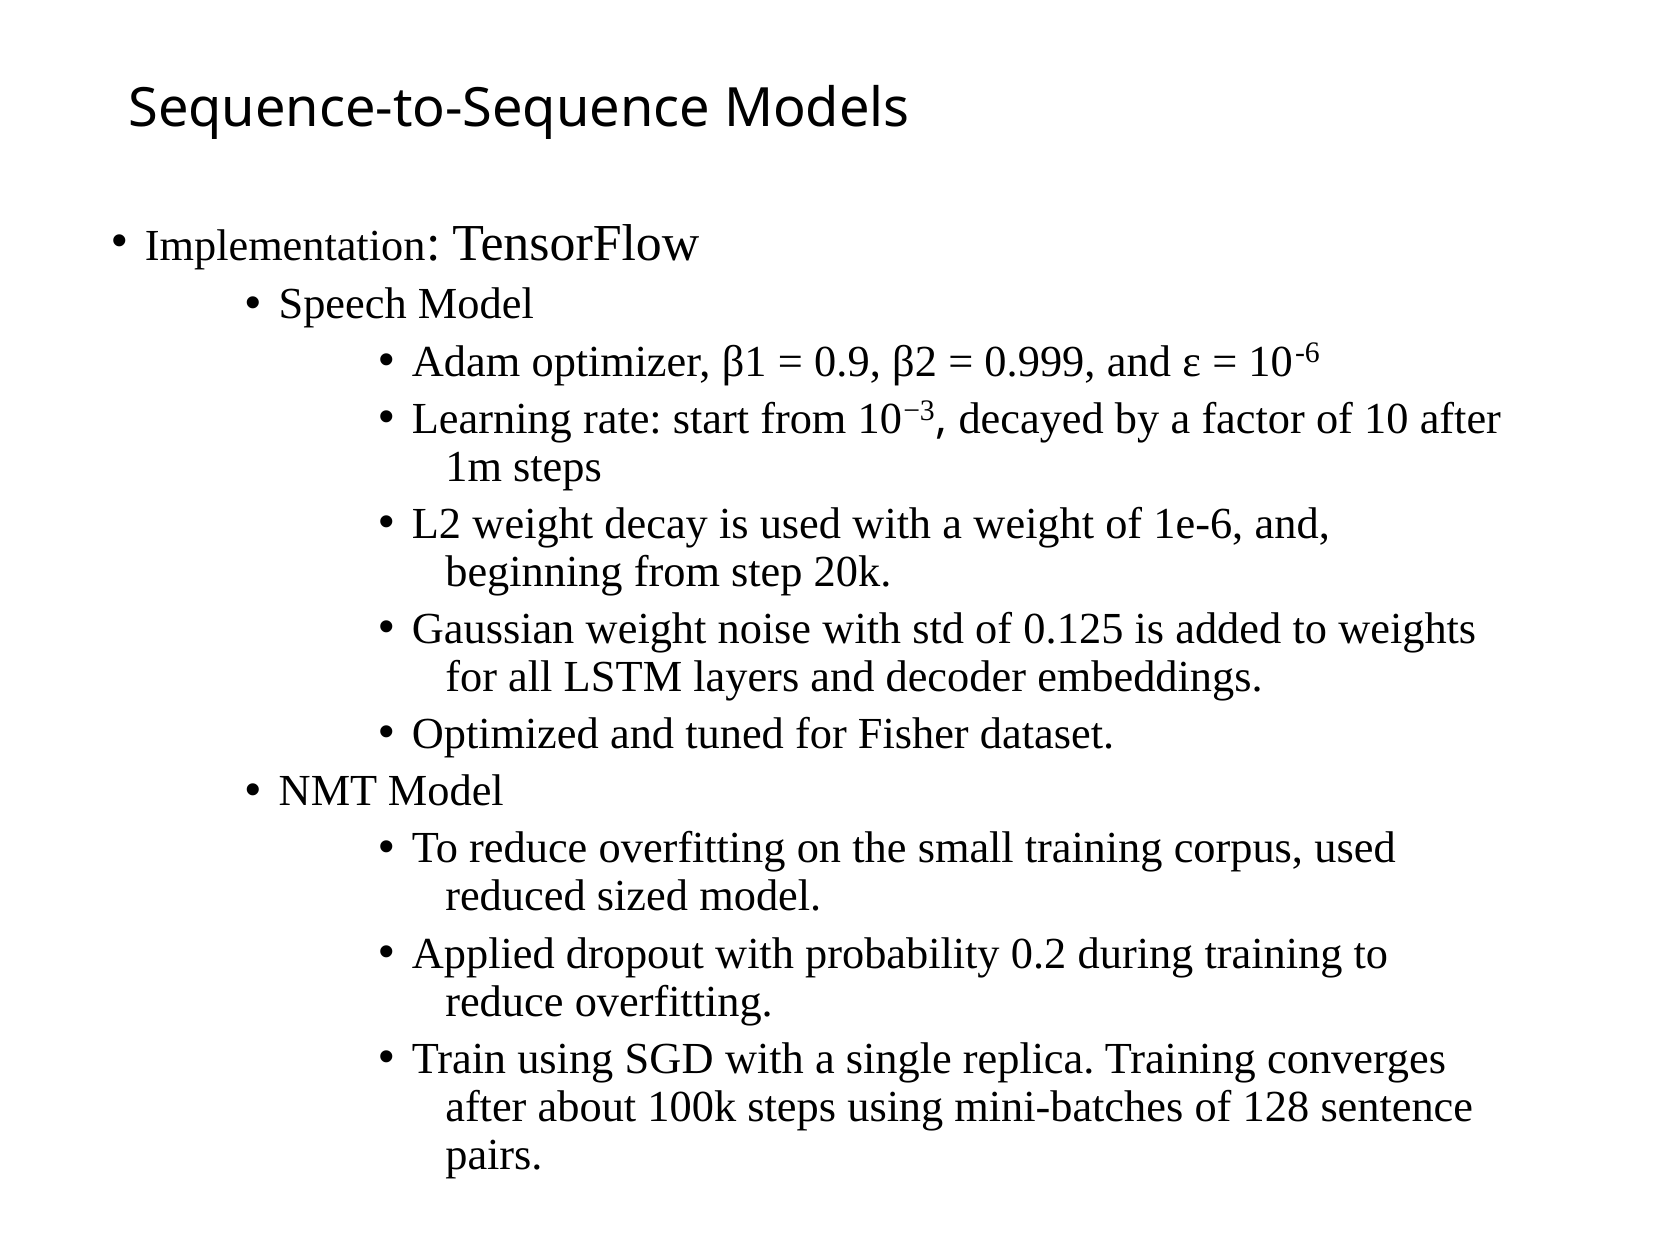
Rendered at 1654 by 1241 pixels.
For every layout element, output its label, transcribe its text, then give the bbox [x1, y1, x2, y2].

title Sequence-to-Sequence Models [113, 65, 1540, 152]
list Implementation: TensorFlow Speech Model Adam optimizer, β1 = 0.9, β2 = 0.999, and ε = 10-6 Learning rate: start from 10−3, decayed by a factor of 10 after 1m steps L2 weight decay is used with a weight of 1e-6, and, beginning from step 20k. Gaussian weight noise with std of 0.125 is added to weights for all LSTM layers and decoder embeddings. Optimized and tuned for Fisher dataset. NMT Model To reduce overfitting on the small training corpus, used reduced sized model. Applied dropout with probability 0.2 during training to reduce overfitting. Train using SGD with a single replica. Training converges after about 100k steps using mini-batches of 128 sentence pairs. [96, 208, 1523, 1196]
